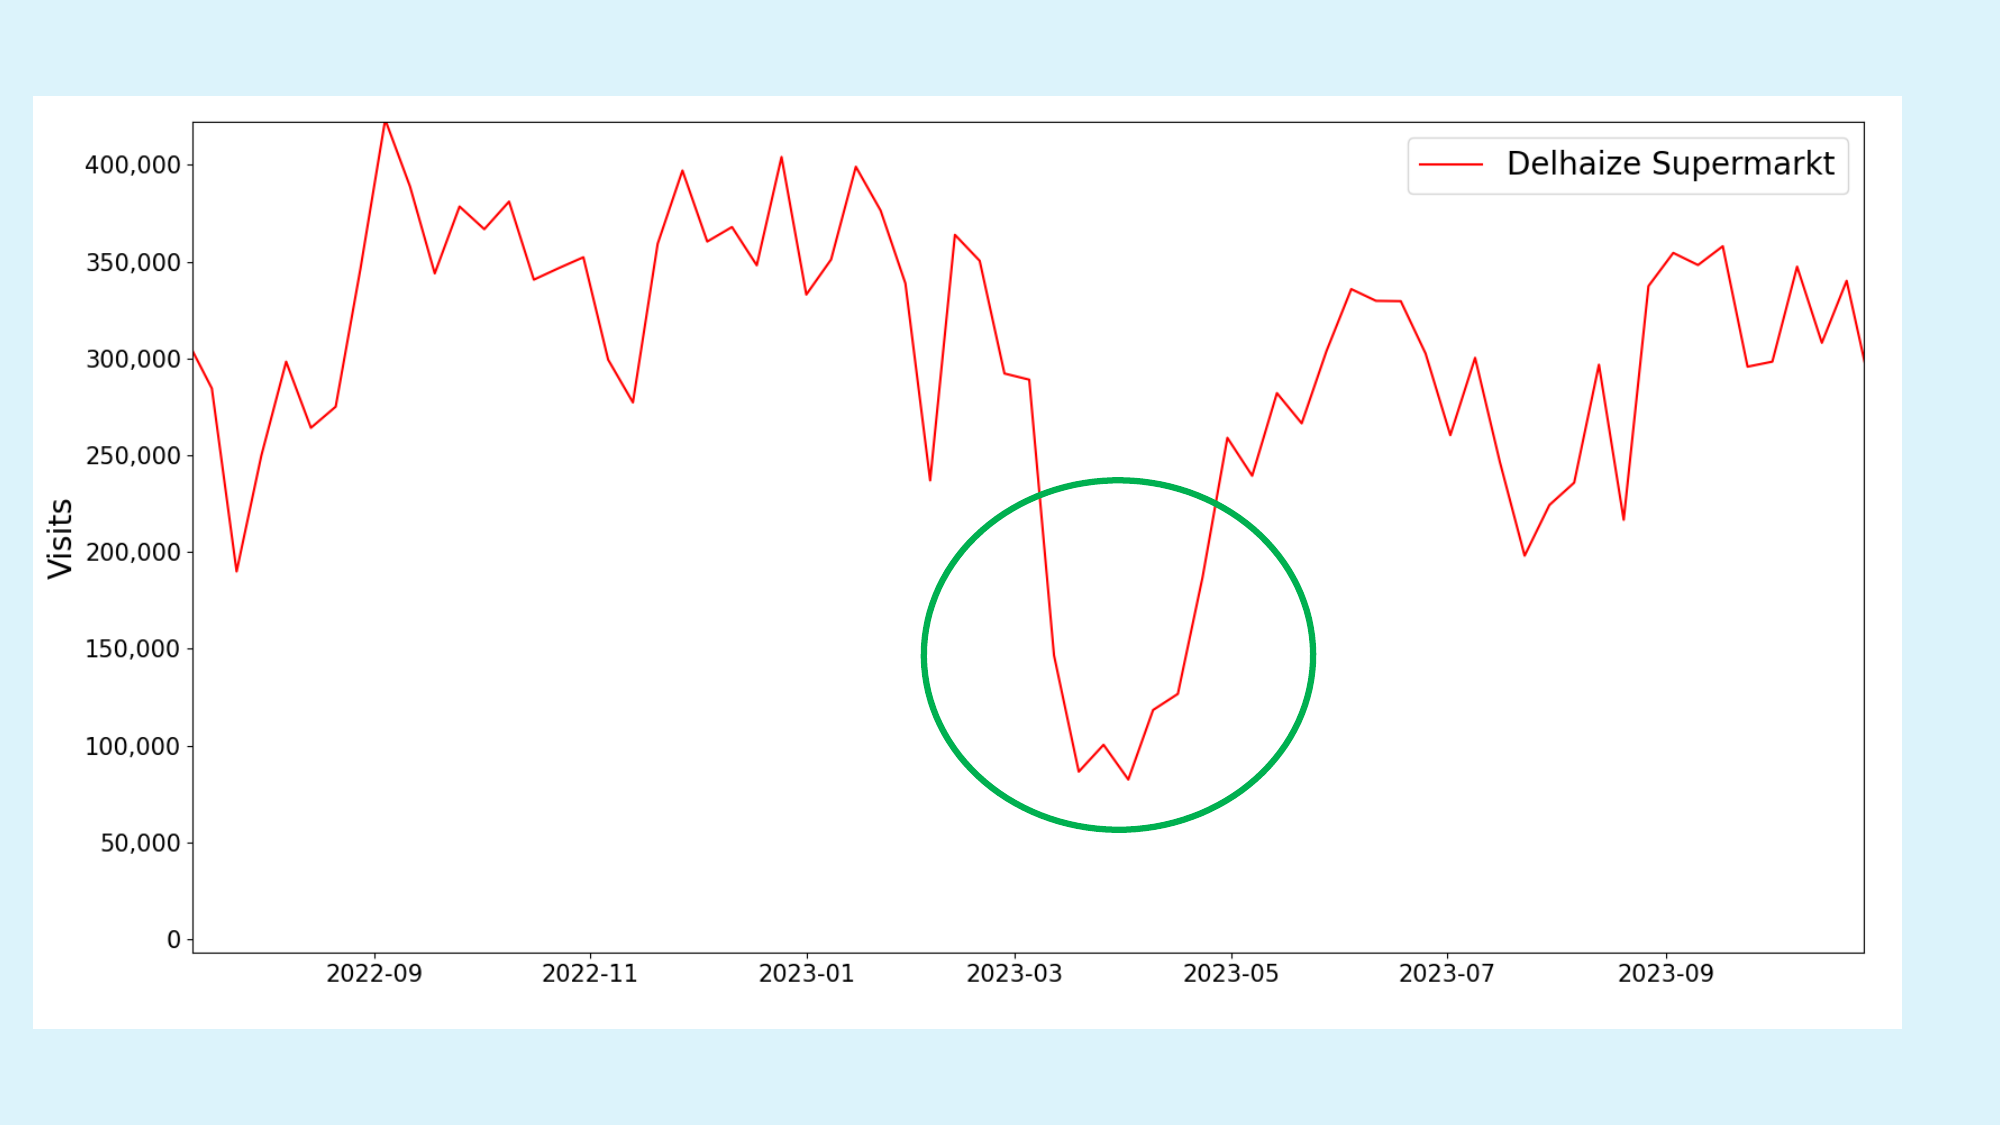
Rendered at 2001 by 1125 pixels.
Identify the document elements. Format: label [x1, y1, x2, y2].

picture [33, 96, 1902, 1029]
